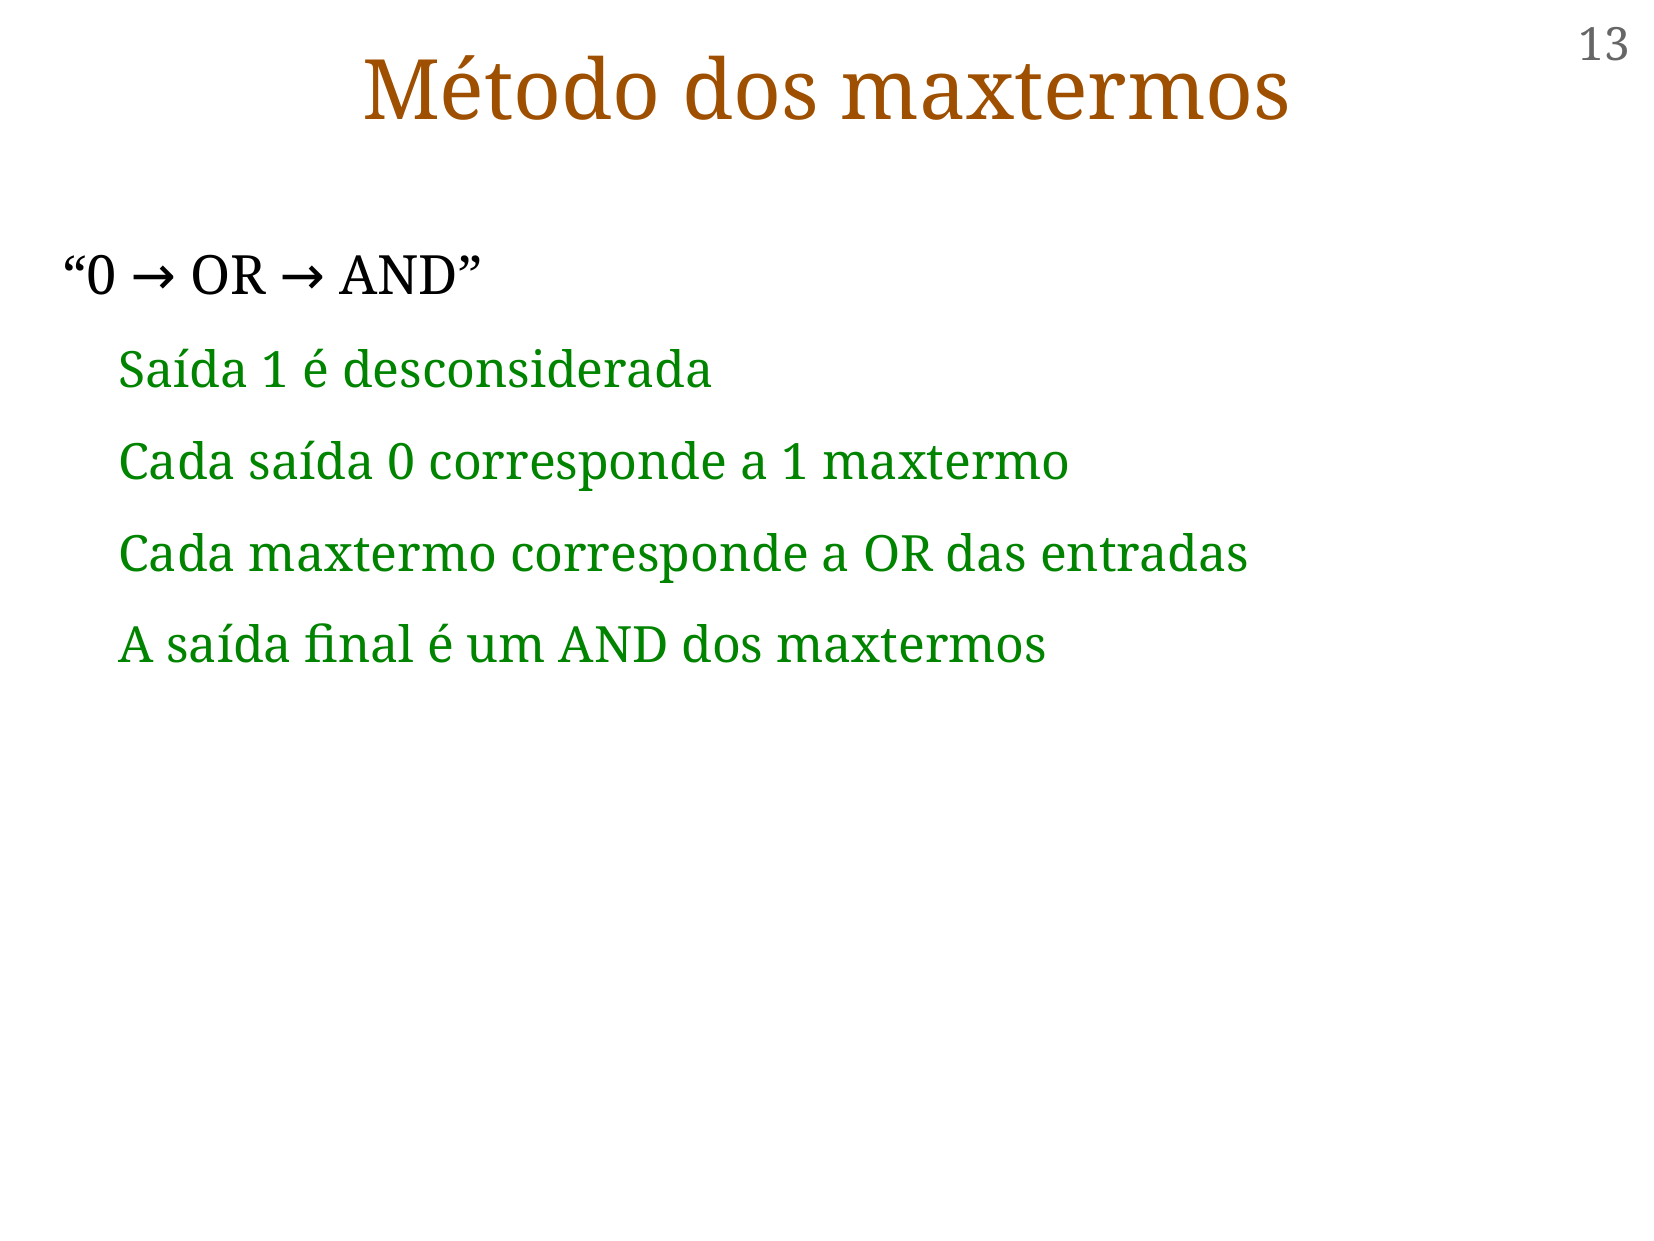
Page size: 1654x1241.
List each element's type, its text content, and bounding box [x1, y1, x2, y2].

list “0 → OR → AND” Saída 1 é desconsiderada Cada saída 0 corresponde a 1 maxtermo Cada maxtermo corresponde a OR das entradas A saída final é um AND dos maxtermos [59, 236, 1595, 1211]
title Método dos maxtermos [59, 29, 1595, 148]
